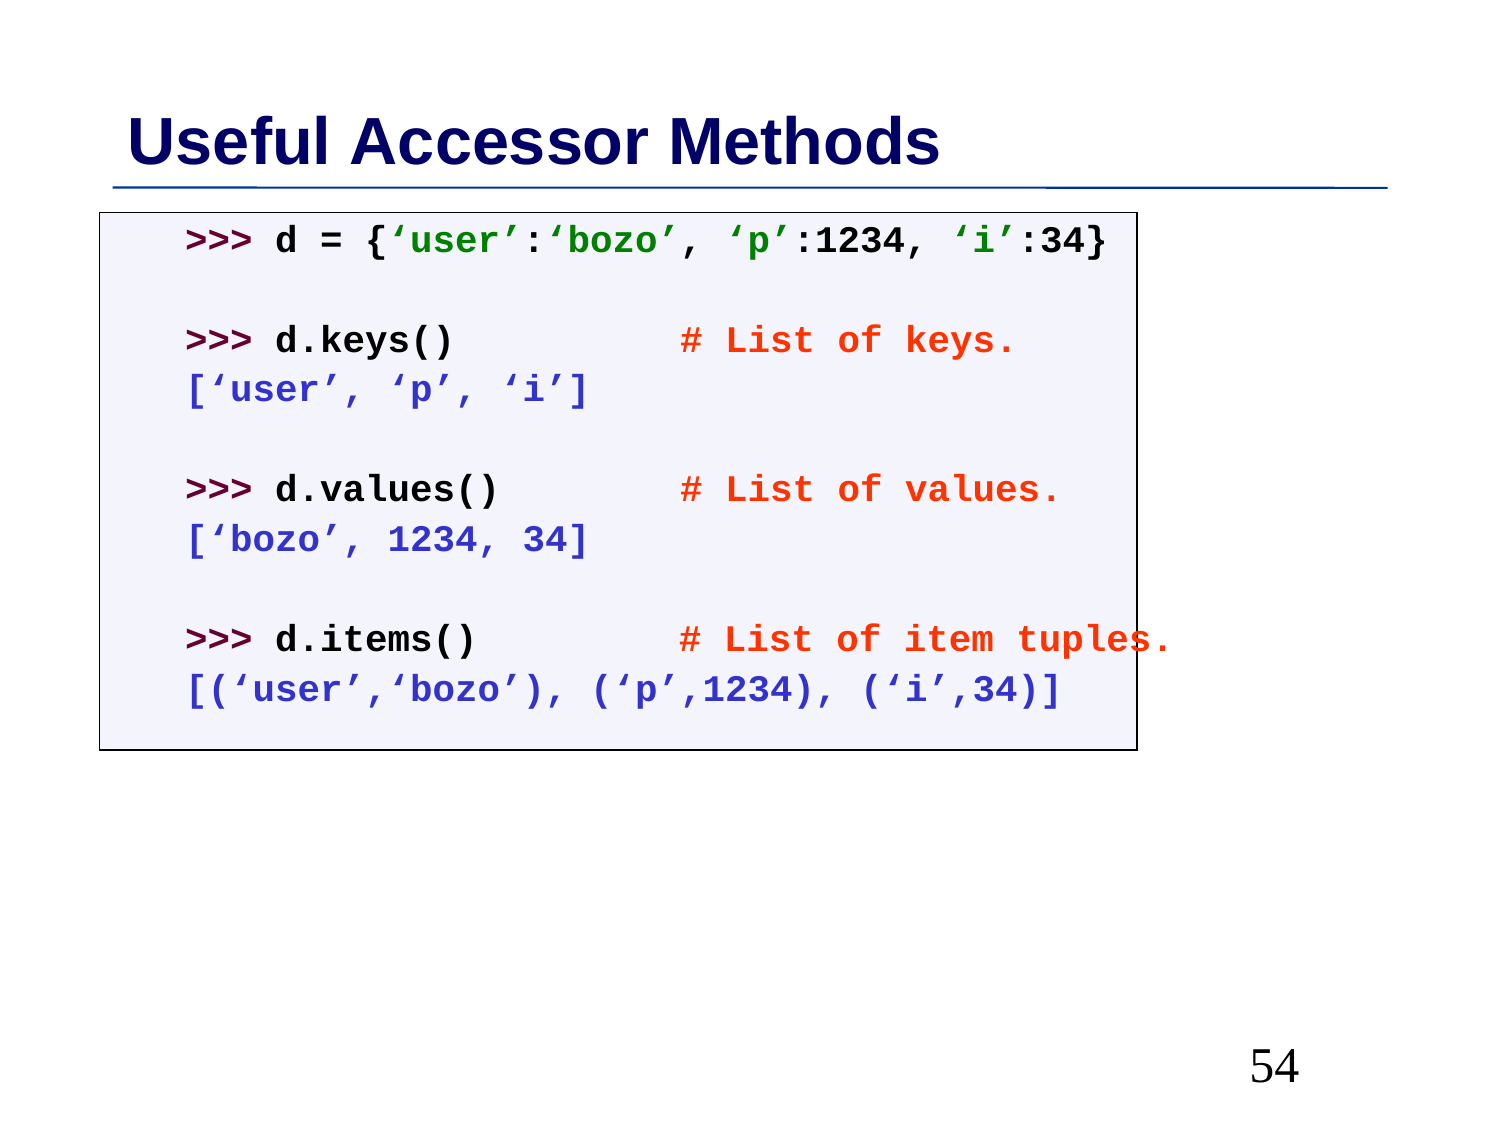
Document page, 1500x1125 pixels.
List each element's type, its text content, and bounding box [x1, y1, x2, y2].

text_box <number> [1074, 994, 1387, 1125]
text_box [99, 212, 1137, 751]
list >>> d = {‘user’:‘bozo’, ‘p’:1234, ‘i’:34} >>> d.keys() # List of keys. [‘user’, ‘p’, ‘i’] >>> d.values() # List of values. [‘bozo’, 1234, 34] >>> d.items() # List of item tuples. [(‘user’,‘bozo’), (‘p’,1234), (‘i’,34)] [112, 212, 1388, 717]
title Useful Accessor Methods [112, 89, 1388, 185]
